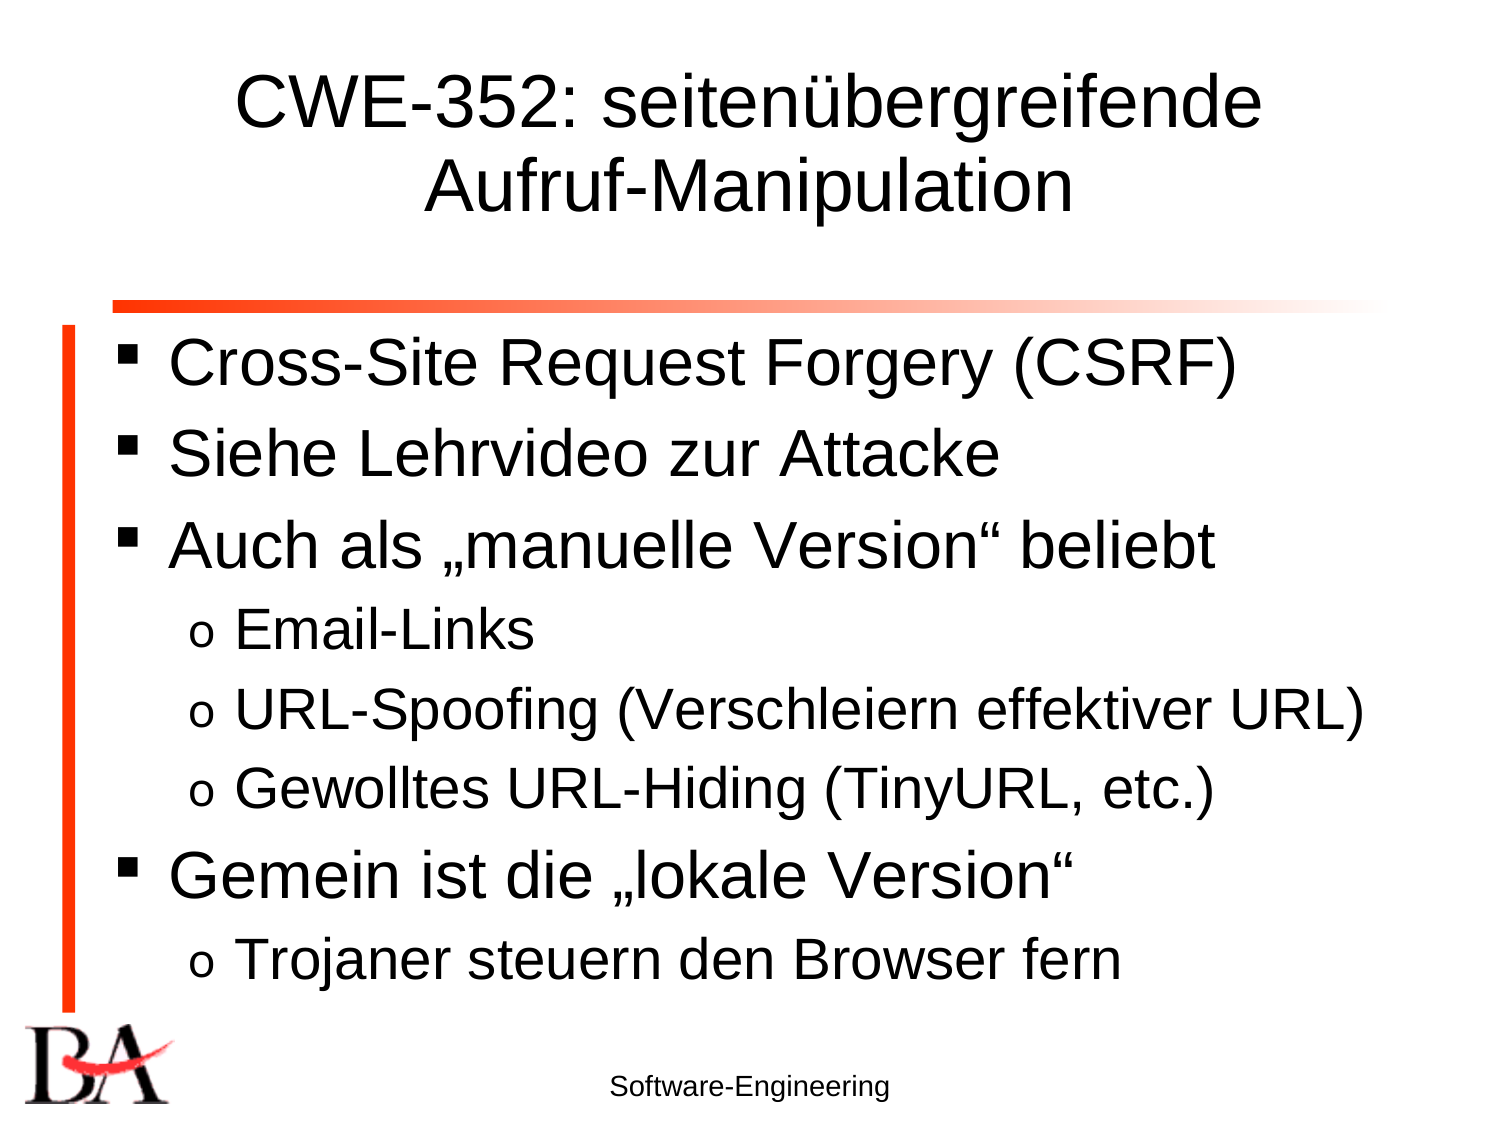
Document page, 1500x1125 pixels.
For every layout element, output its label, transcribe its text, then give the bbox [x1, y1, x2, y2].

title CWE-352: seitenübergreifende Aufruf-Manipulation [112, 28, 1388, 259]
picture [24, 1024, 175, 1104]
list Cross-Site Request Forgery (CSRF) Siehe Lehrvideo zur Attacke Auch als „manuelle Version“ beliebt Email-Links URL-Spoofing (Verschleiern effektiver URL) Gewolltes URL-Hiding (TinyURL, etc.) Gemein ist die „lokale Version“ Trojaner steuern den Browser fern [112, 324, 1388, 1036]
